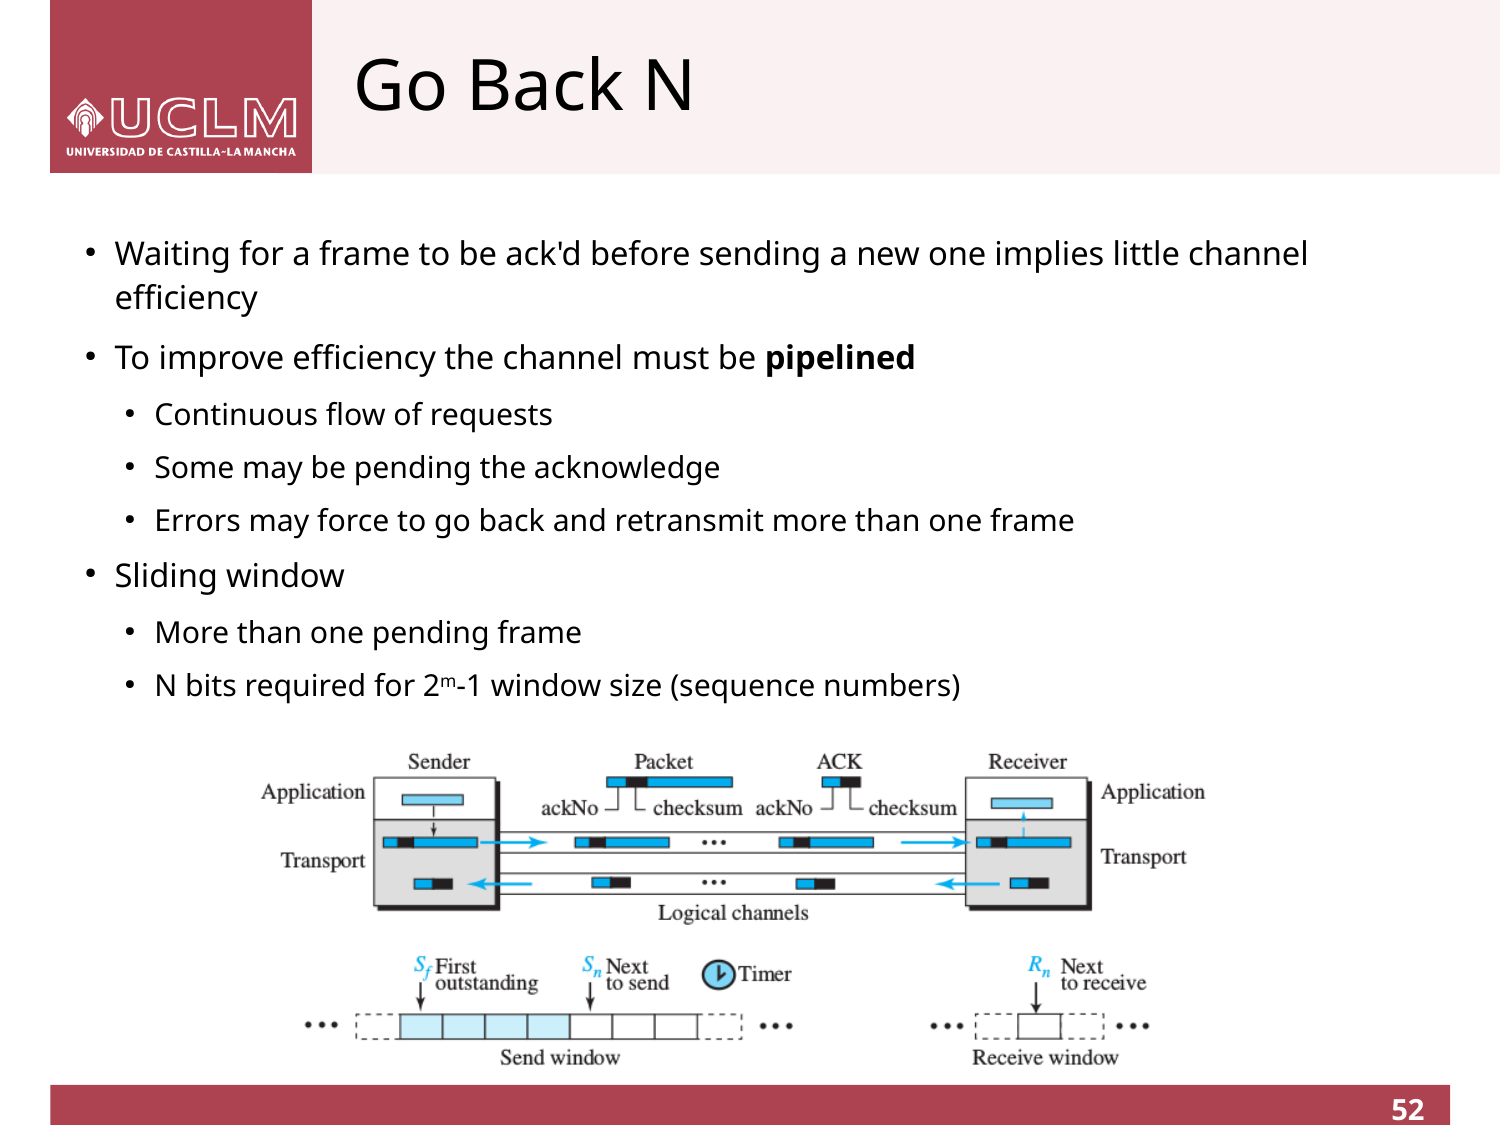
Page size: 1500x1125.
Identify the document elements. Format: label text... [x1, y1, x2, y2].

title Go Back N [353, 6, 1425, 168]
picture [50, 0, 312, 173]
list Waiting for a frame to be ack'd before sending a new one implies little channel efficiency To improve efficiency the channel must be pipelined Continuous flow of requests Some may be pending the acknowledge Errors may force to go back and retransmit more than one frame Sliding window More than one pending frame N bits required for 2m-1 window size (sequence numbers) [74, 231, 1425, 709]
picture [251, 744, 1223, 1081]
